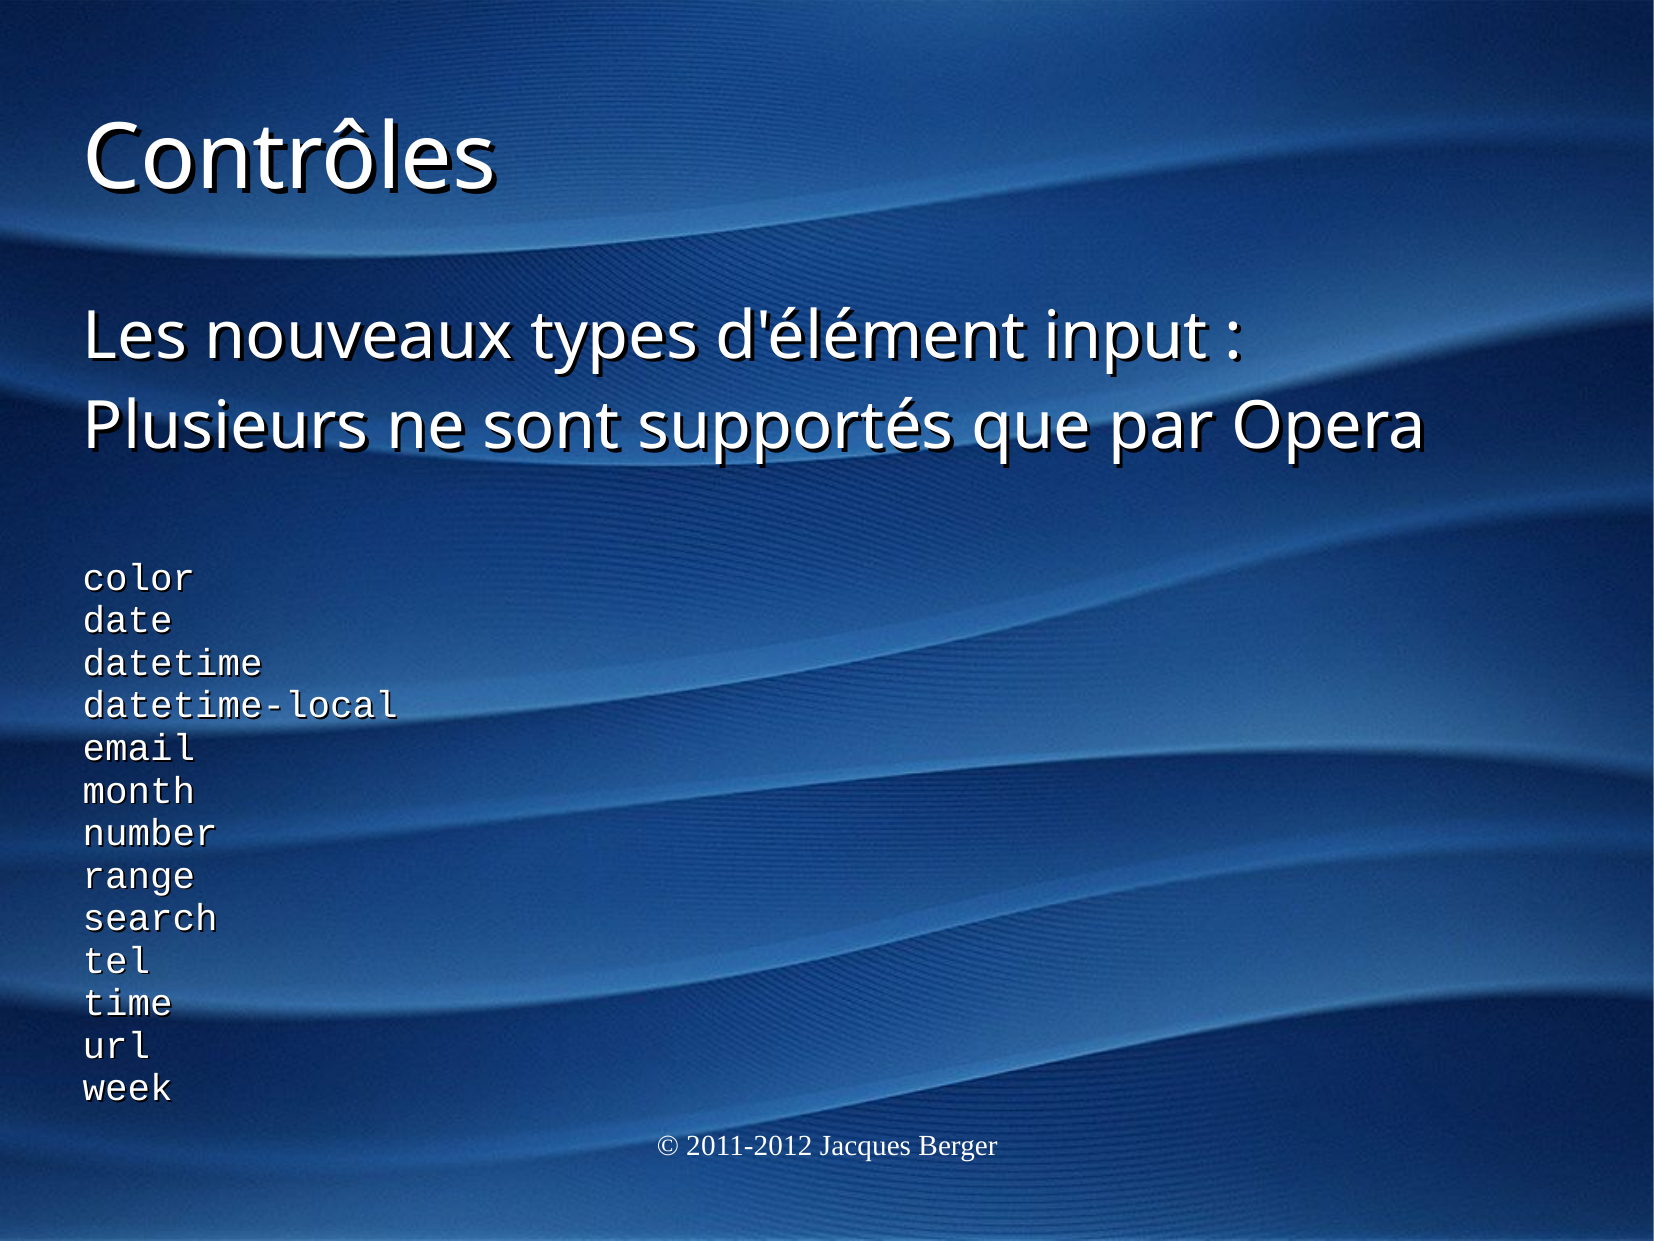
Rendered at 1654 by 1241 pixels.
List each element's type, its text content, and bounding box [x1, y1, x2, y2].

picture [0, 0, 1654, 1241]
title Contrôles [82, 56, 1571, 250]
subtitle Les nouveaux types d'élément input : Plusieurs ne sont supportés que par Opera color date datetime datetime-local email month number range search tel time url week [82, 297, 1571, 1102]
